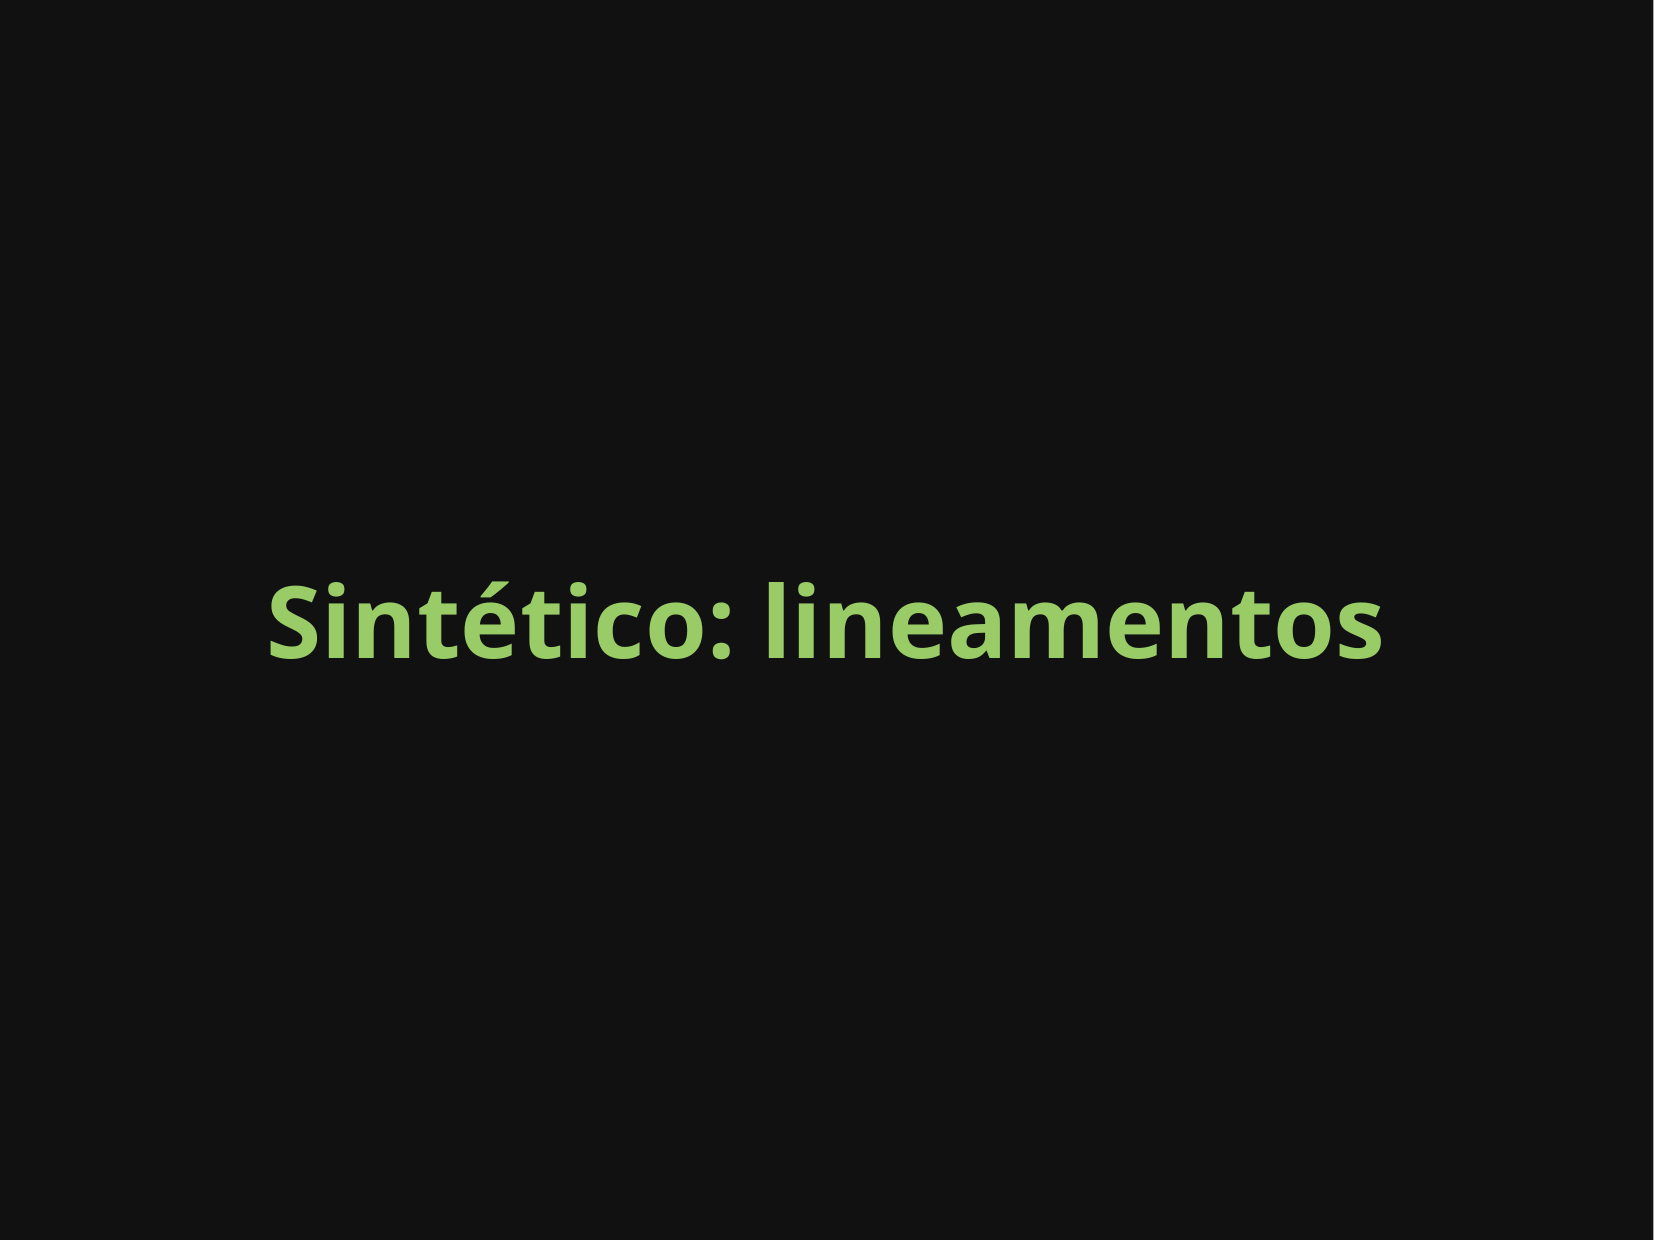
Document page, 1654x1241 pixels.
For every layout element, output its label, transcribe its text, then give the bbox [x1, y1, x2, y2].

title Sintético: lineamentos [82, 491, 1571, 749]
